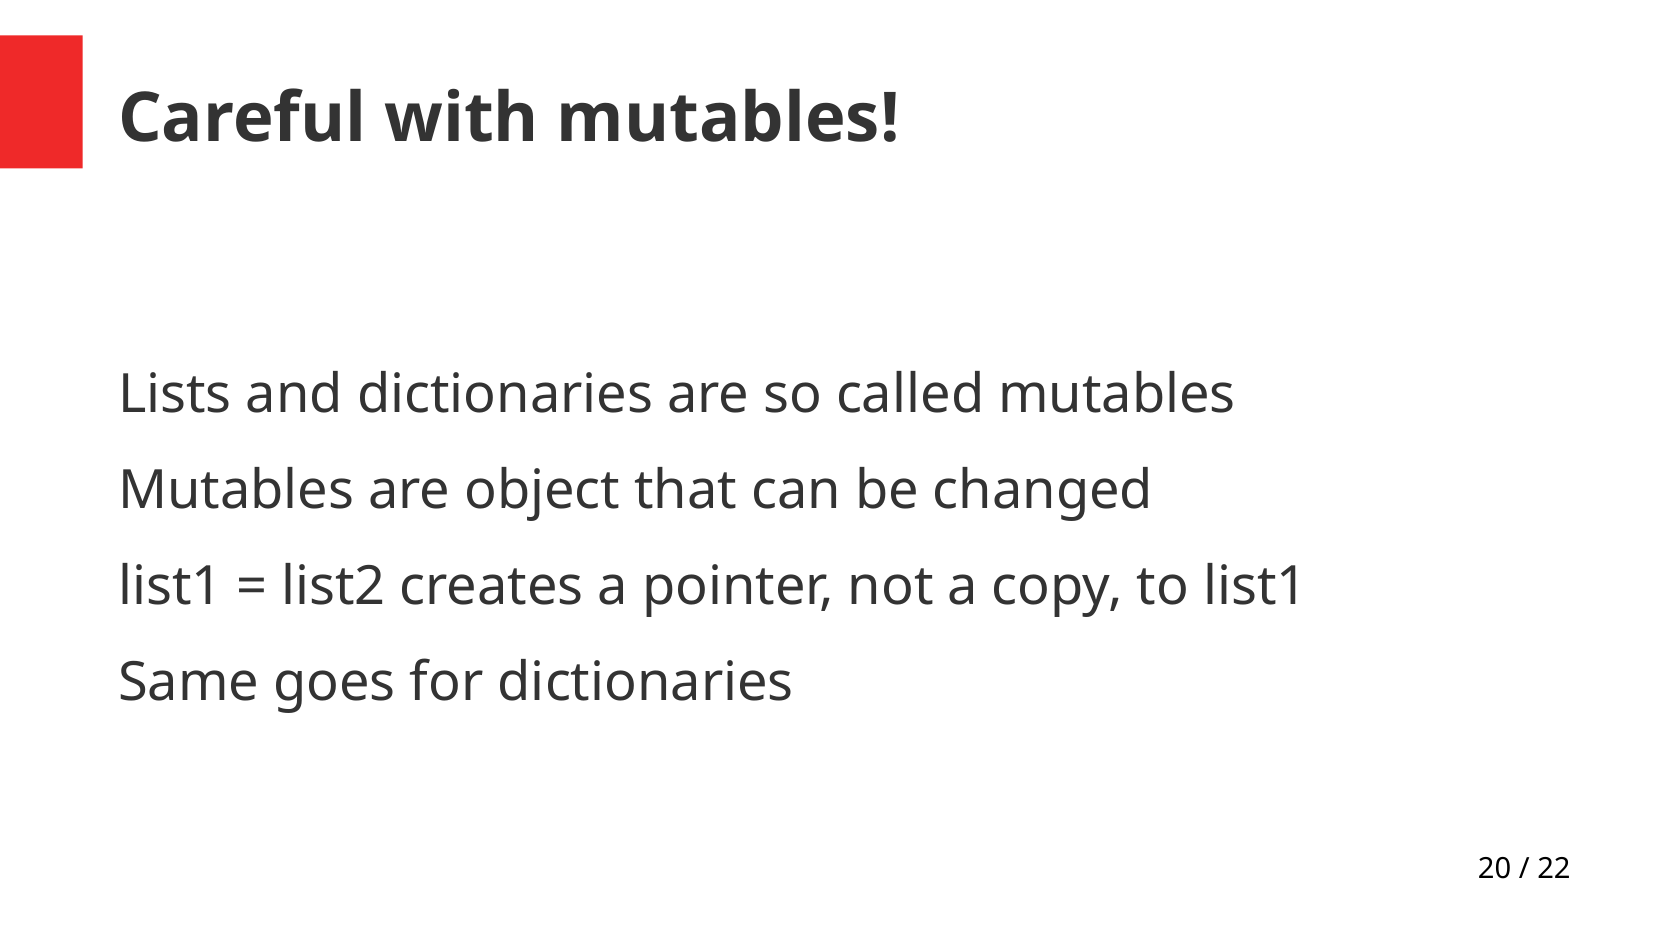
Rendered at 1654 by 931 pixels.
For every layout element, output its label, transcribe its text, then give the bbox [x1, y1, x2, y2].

list Lists and dictionaries are so called mutables Mutables are object that can be changed list1 = list2 creates a pointer, not a copy, to list1 Same goes for dictionaries [118, 265, 1536, 806]
title Careful with mutables! [118, 37, 1571, 193]
